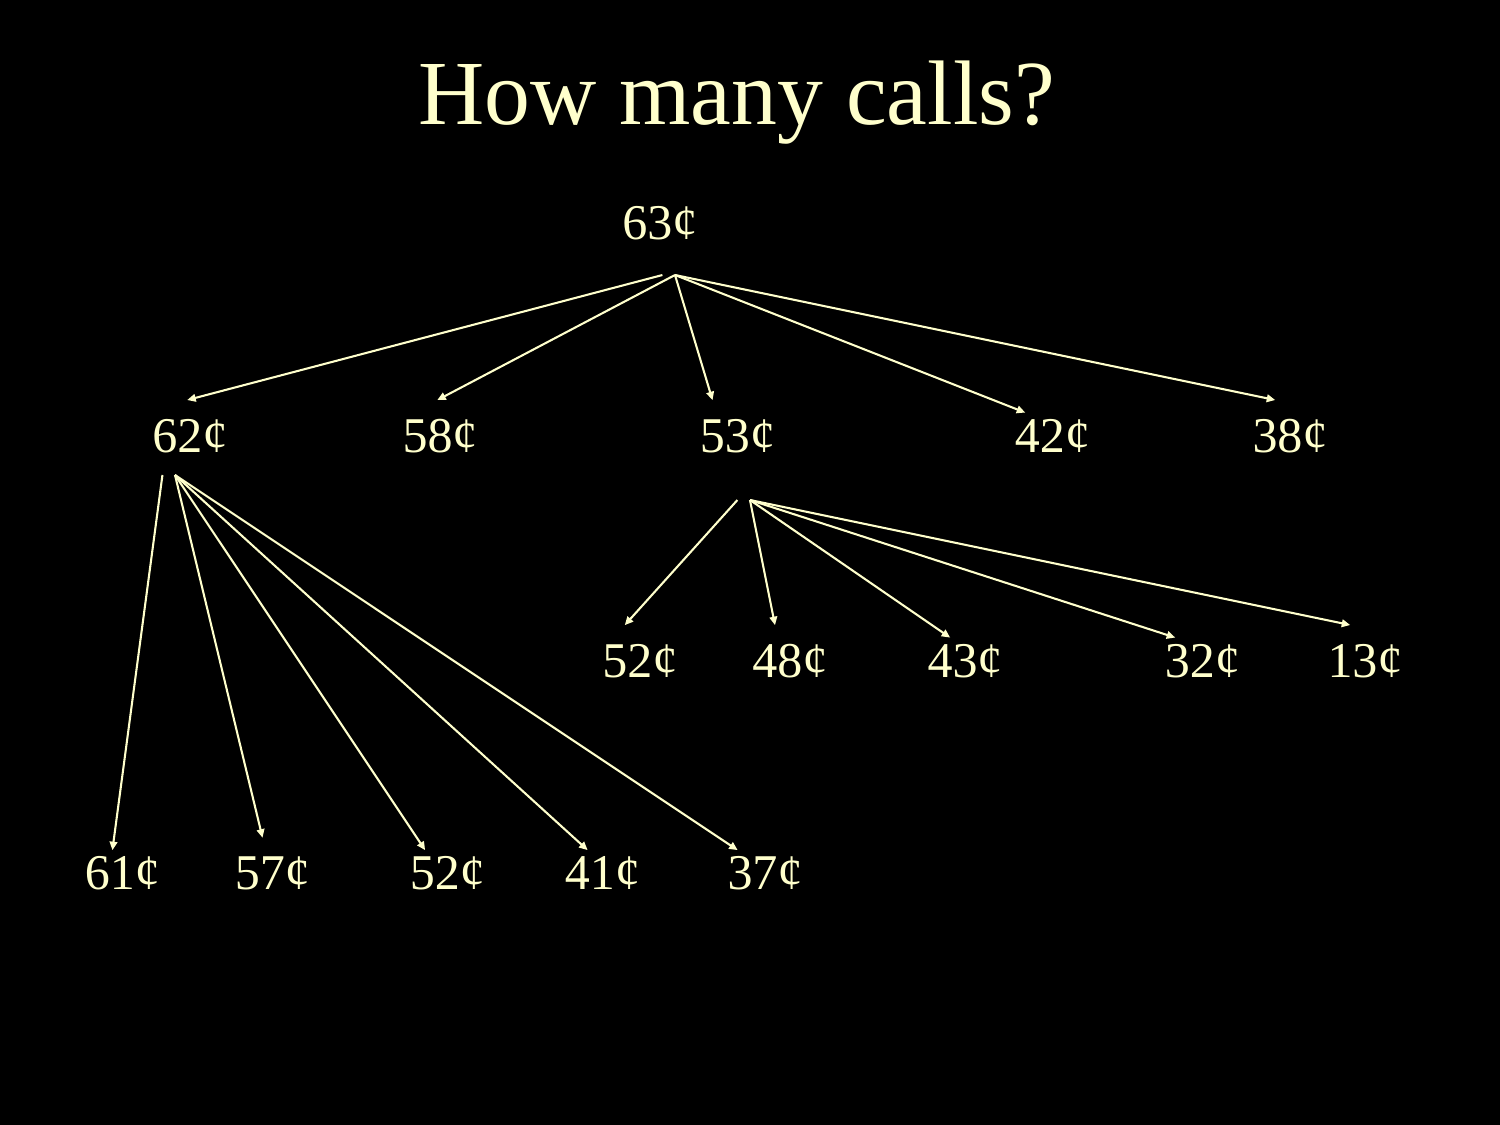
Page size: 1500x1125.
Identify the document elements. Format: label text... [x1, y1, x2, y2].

text_box 63¢ [607, 187, 713, 259]
text_box 42¢ [1000, 399, 1105, 471]
text_box 32¢ [1150, 624, 1255, 696]
text_box 52¢ [395, 837, 500, 909]
text_box 37¢ [712, 837, 818, 909]
text_box 58¢ [387, 399, 493, 471]
text_box 52¢ [587, 624, 693, 696]
title How many calls? [8, 35, 1467, 153]
text_box 48¢ [737, 624, 843, 696]
text_box 13¢ [1312, 624, 1418, 696]
text_box 41¢ [550, 837, 655, 909]
text_box 43¢ [912, 624, 1018, 696]
text_box 53¢ [685, 399, 790, 471]
text_box 61¢ [70, 837, 175, 909]
text_box 62¢ [137, 399, 243, 471]
text_box 38¢ [1237, 399, 1343, 471]
text_box 57¢ [220, 837, 325, 909]
